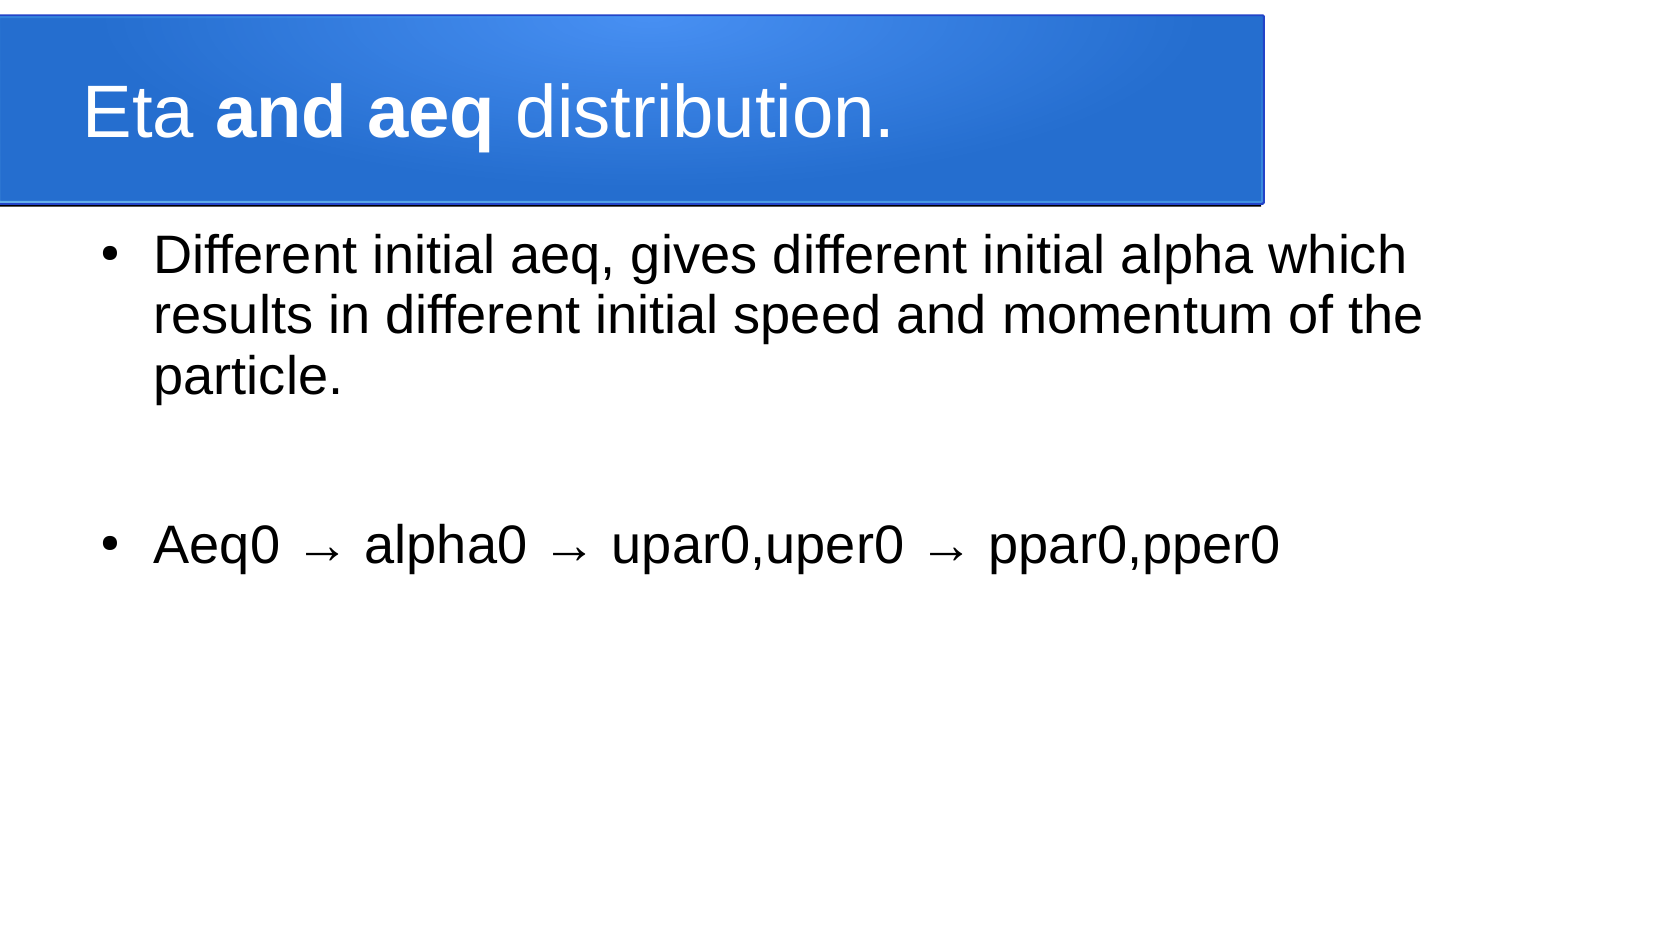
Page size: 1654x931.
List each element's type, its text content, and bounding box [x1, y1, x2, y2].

title Eta and aeq distribution. [82, 35, 1235, 189]
list Different initial aeq, gives different initial alpha which results in different initial speed and momentum of the particle. Aeq0 → alpha0 → upar0,uper0 → ppar0,pper0 [82, 224, 1571, 764]
